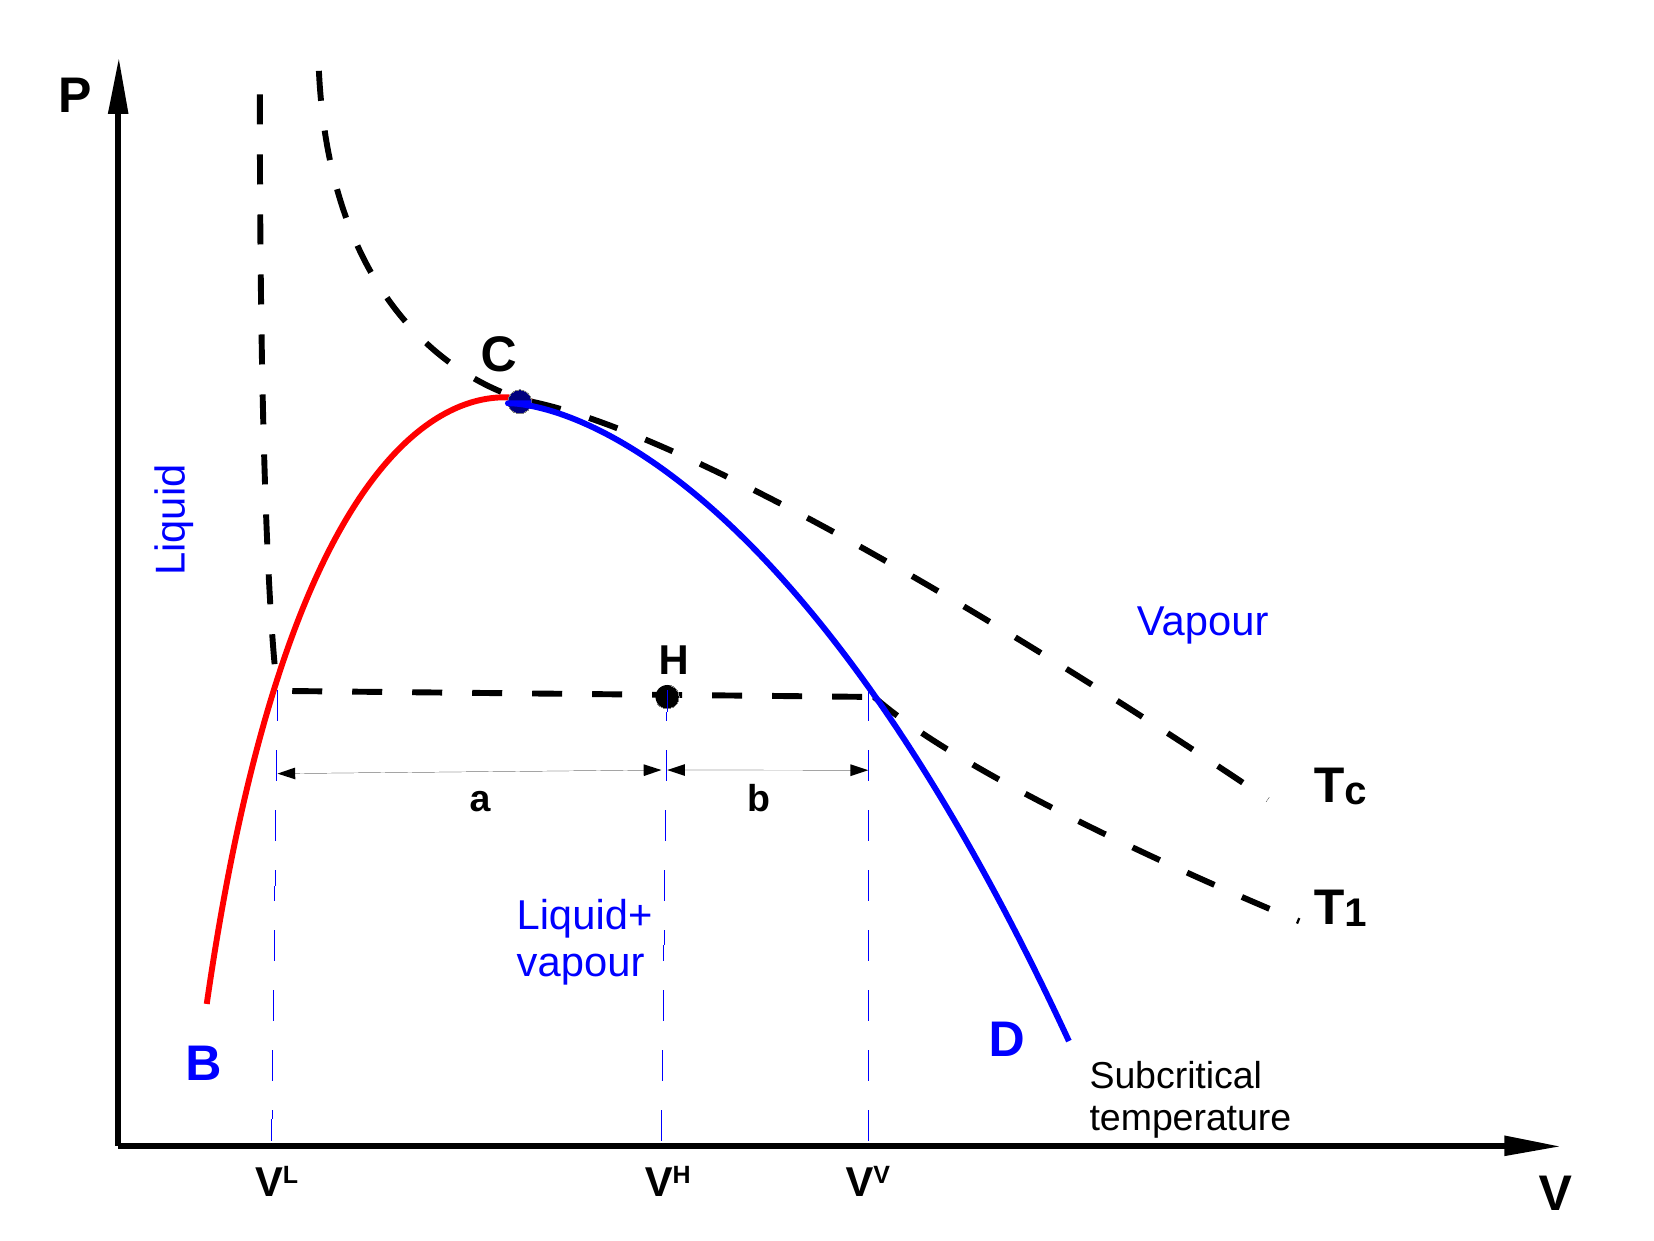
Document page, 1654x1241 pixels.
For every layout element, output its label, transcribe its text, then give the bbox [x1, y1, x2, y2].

text_box Vapour [1122, 590, 1300, 652]
text_box D [973, 1003, 1040, 1075]
text_box a [454, 770, 520, 827]
text_box VH [630, 1151, 706, 1215]
text_box VL [240, 1151, 313, 1215]
text_box V [1523, 1157, 1587, 1229]
text_box b [732, 770, 798, 827]
text_box T1 [1299, 872, 1489, 951]
text_box Tc [1299, 750, 1394, 829]
text_box VV [830, 1151, 906, 1215]
text_box Subcritical temperature [1074, 1046, 1323, 1146]
text_box Liquid [139, 449, 201, 591]
text_box P [43, 59, 107, 131]
text_box [508, 389, 532, 400]
text_box [655, 684, 680, 709]
text_box H [643, 629, 704, 691]
text_box B [170, 1027, 237, 1099]
text_box C [465, 318, 532, 390]
text_box [509, 407, 529, 414]
text_box Liquid+ vapour [501, 884, 668, 993]
